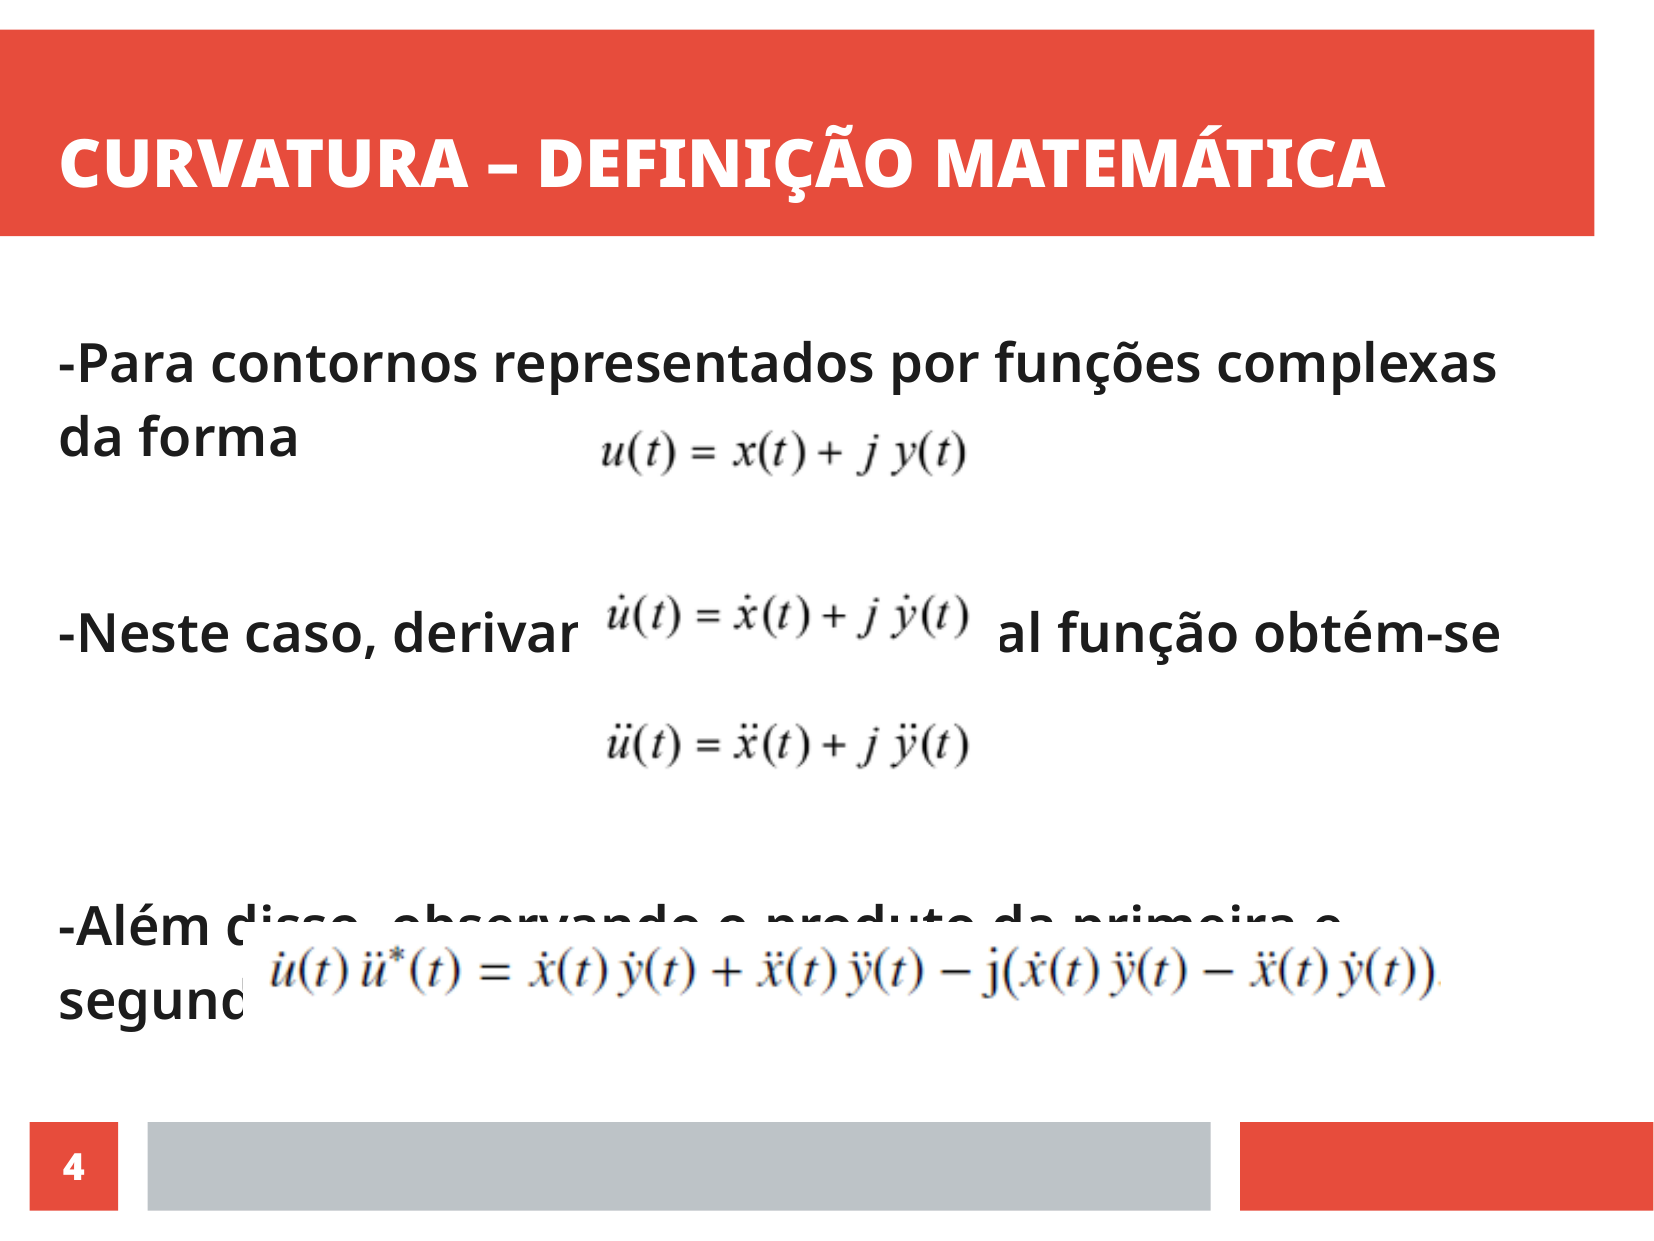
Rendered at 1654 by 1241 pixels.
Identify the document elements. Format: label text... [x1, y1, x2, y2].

list -Para contornos representados por funções complexas da forma -Neste caso, derivando duas vezes tal função obtém-se -Além disso, observando o produto da primeira e segunda derivada, tem-se [59, 324, 1565, 1093]
picture [243, 922, 1441, 1029]
title CURVATURA – DEFINIÇÃO MATEMÁTICA [59, 59, 1595, 207]
picture [590, 420, 978, 492]
picture [578, 568, 1000, 795]
